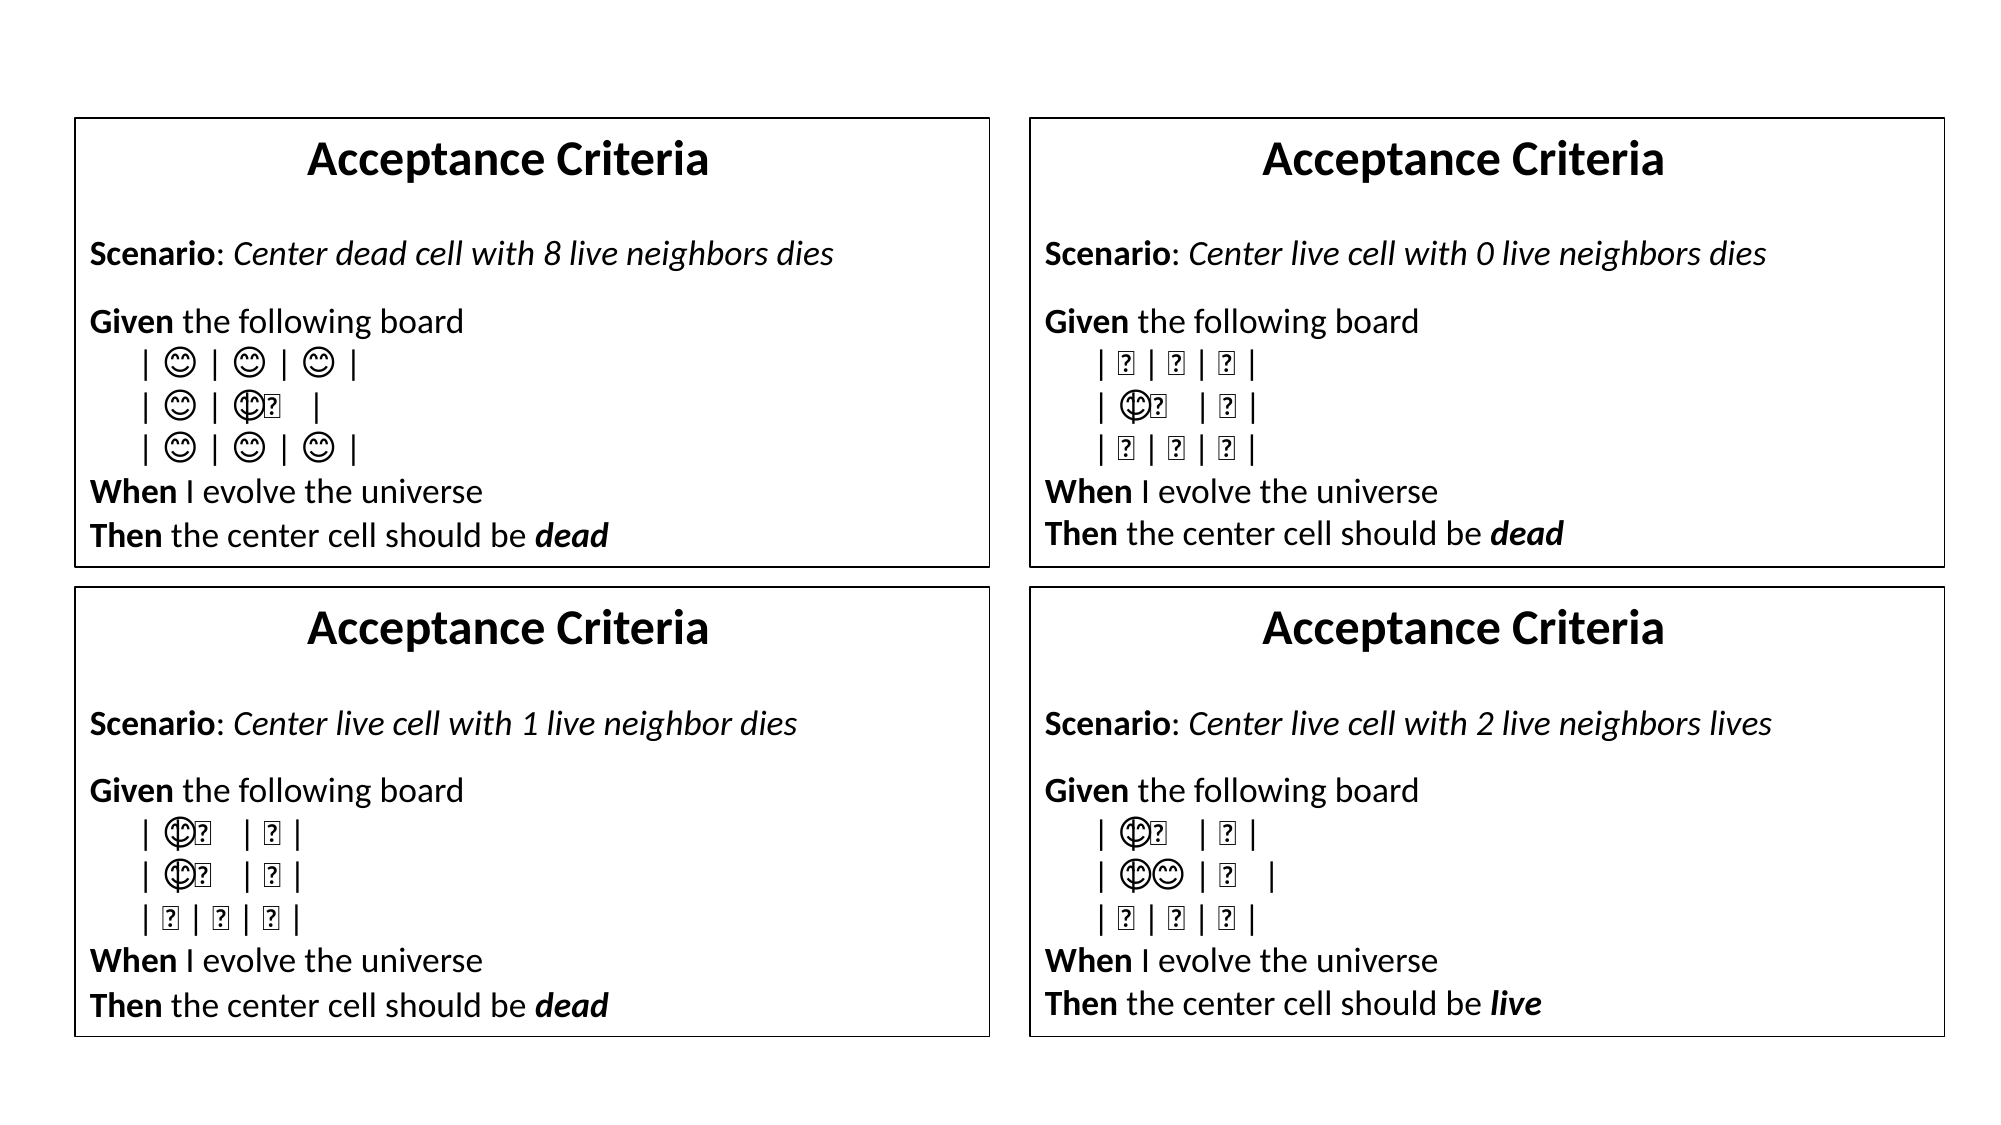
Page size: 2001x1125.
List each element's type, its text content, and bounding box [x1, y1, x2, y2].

text_box Acceptance Criteria Scenario: Center live cell with 2 live neighbors lives Given the following board | 💀 | 😊 | 💀 | | 💀 | 😊 | 😊 | | 💀 | 💀 | 💀 | When I evolve the universe Then the center cell should be live [1030, 587, 1945, 1037]
text_box Acceptance Criteria Scenario: Center dead cell with 8 live neighbors dies Given the following board | 😊 | 😊 | 😊 | | 😊 | 💀 | 😊 | | 😊 | 😊 | 😊 | When I evolve the universe Then the center cell should be dead [74, 117, 990, 568]
text_box Acceptance Criteria Scenario: Center live cell with 1 live neighbor dies Given the following board | 💀 | 😊 | 💀 | | 💀 | 😊 | 💀 | | 💀 | 💀 | 💀 | When I evolve the universe Then the center cell should be dead [74, 587, 990, 1037]
text_box Acceptance Criteria Scenario: Center live cell with 0 live neighbors dies Given the following board | 💀 | 💀 | 💀 | | 💀 | 😊 | 💀 | | 💀 | 💀 | 💀 | When I evolve the universe Then the center cell should be dead [1030, 117, 1945, 568]
